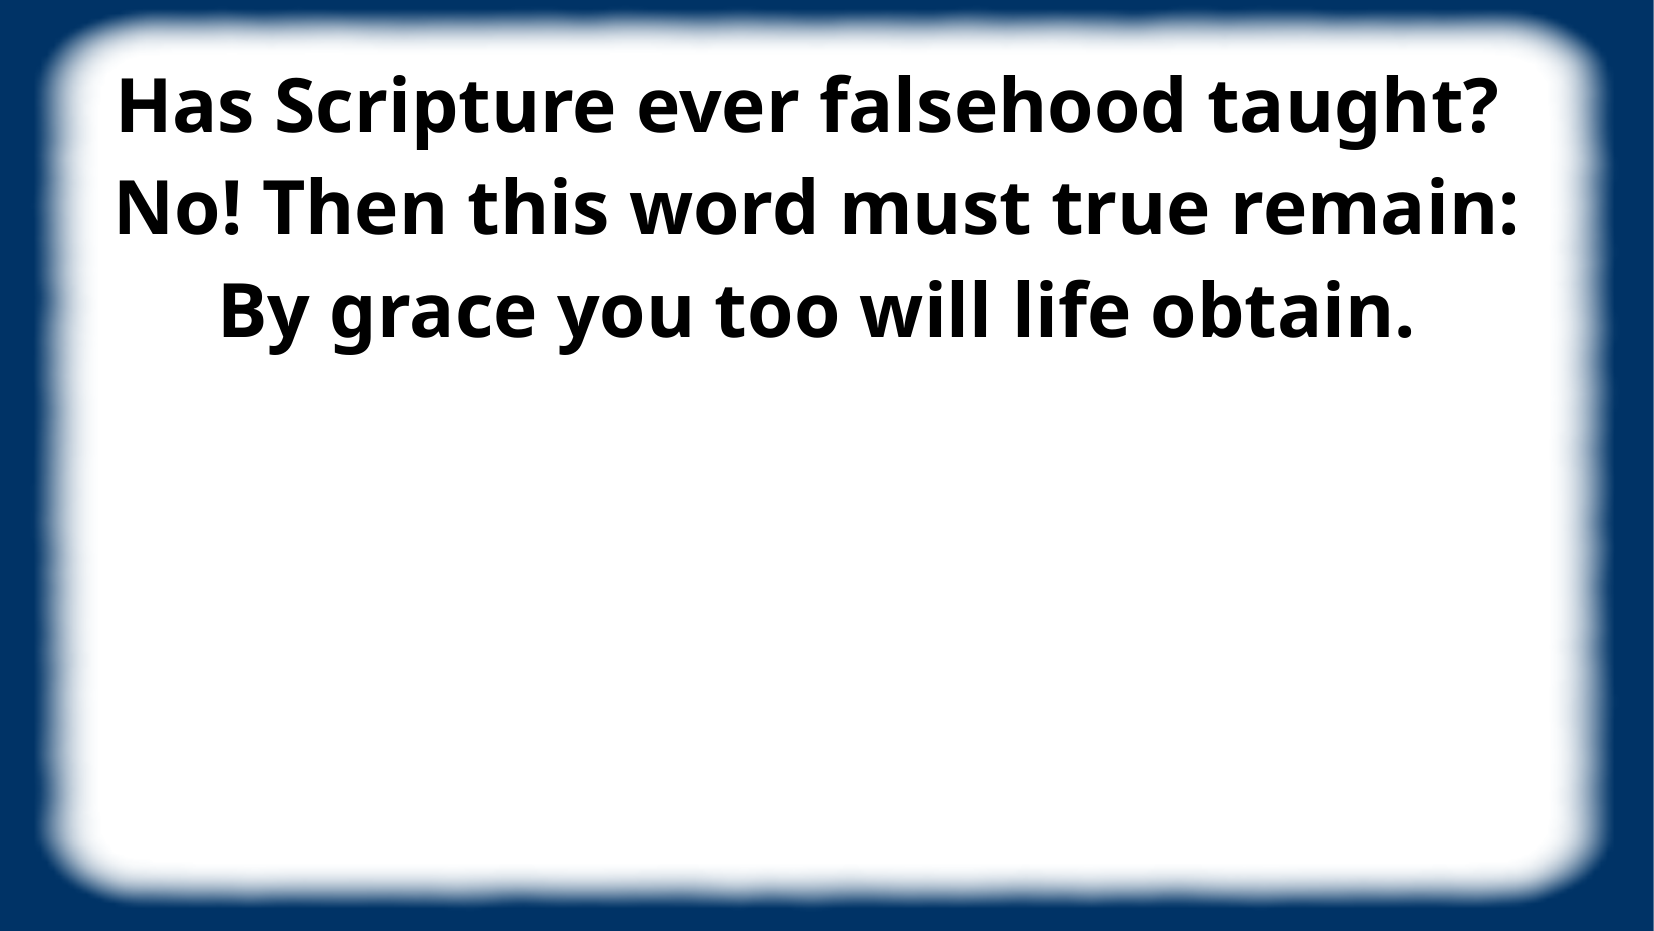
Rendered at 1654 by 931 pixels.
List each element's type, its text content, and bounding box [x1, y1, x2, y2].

text_box Has Scripture ever falsehood taught? No! Then this word must true remain: By grace you too will life obtain. [90, 45, 1546, 360]
picture [0, 0, 1654, 931]
